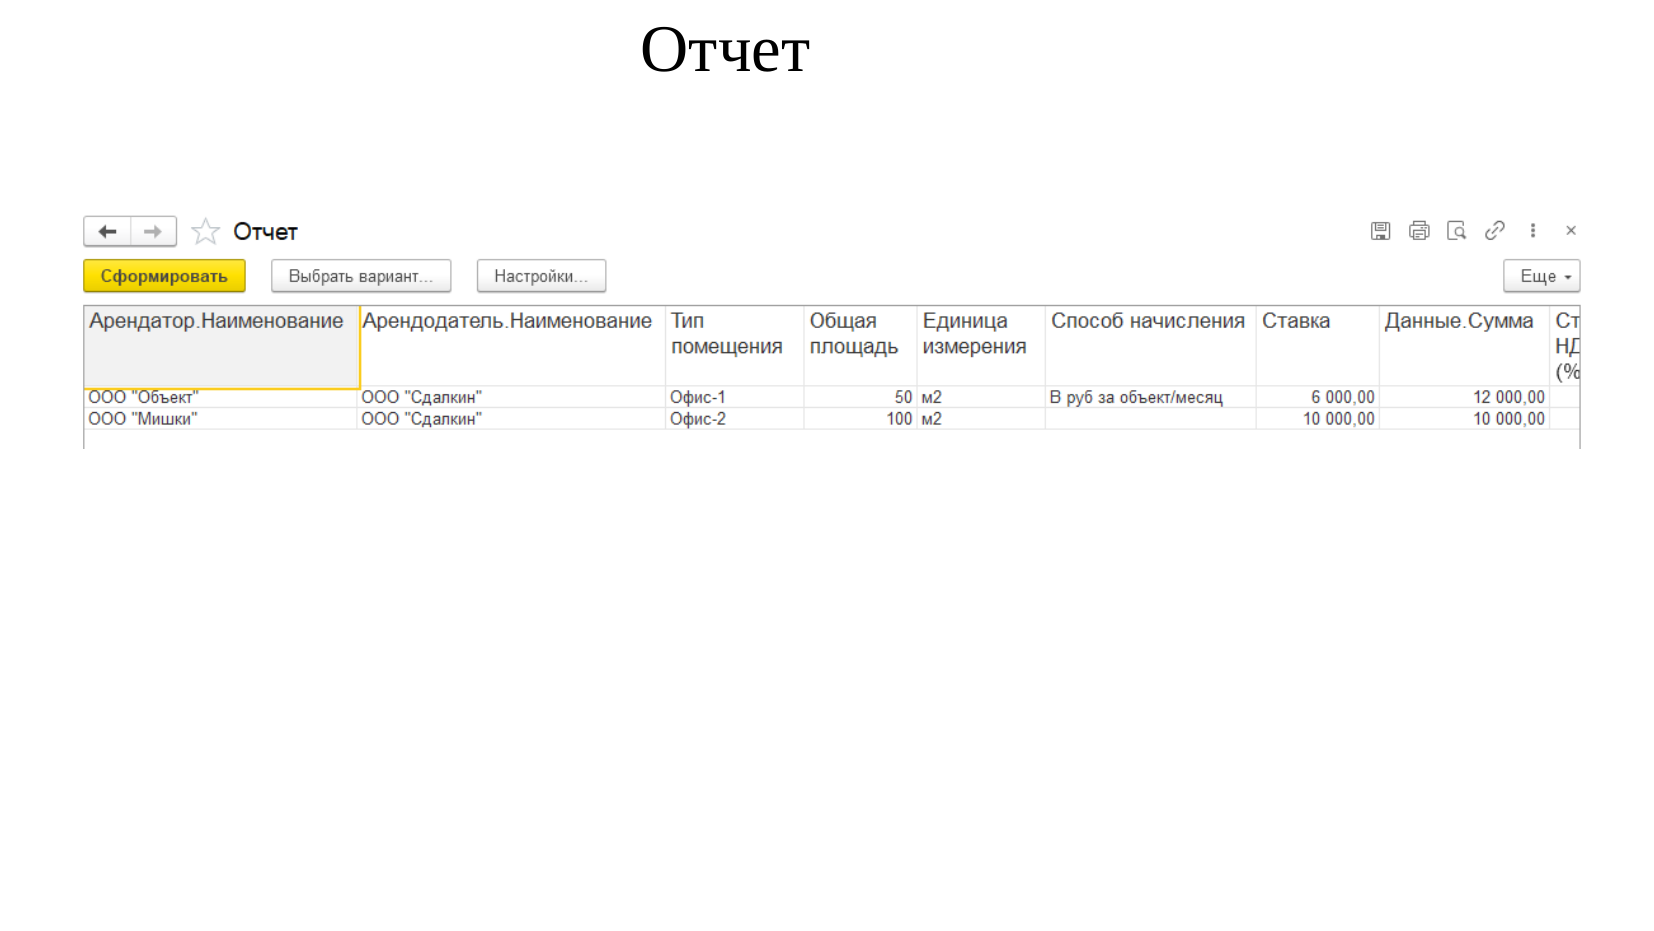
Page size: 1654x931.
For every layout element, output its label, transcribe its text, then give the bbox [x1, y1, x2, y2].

picture [82, 212, 1591, 449]
text_box Отчет [625, 4, 1654, 95]
